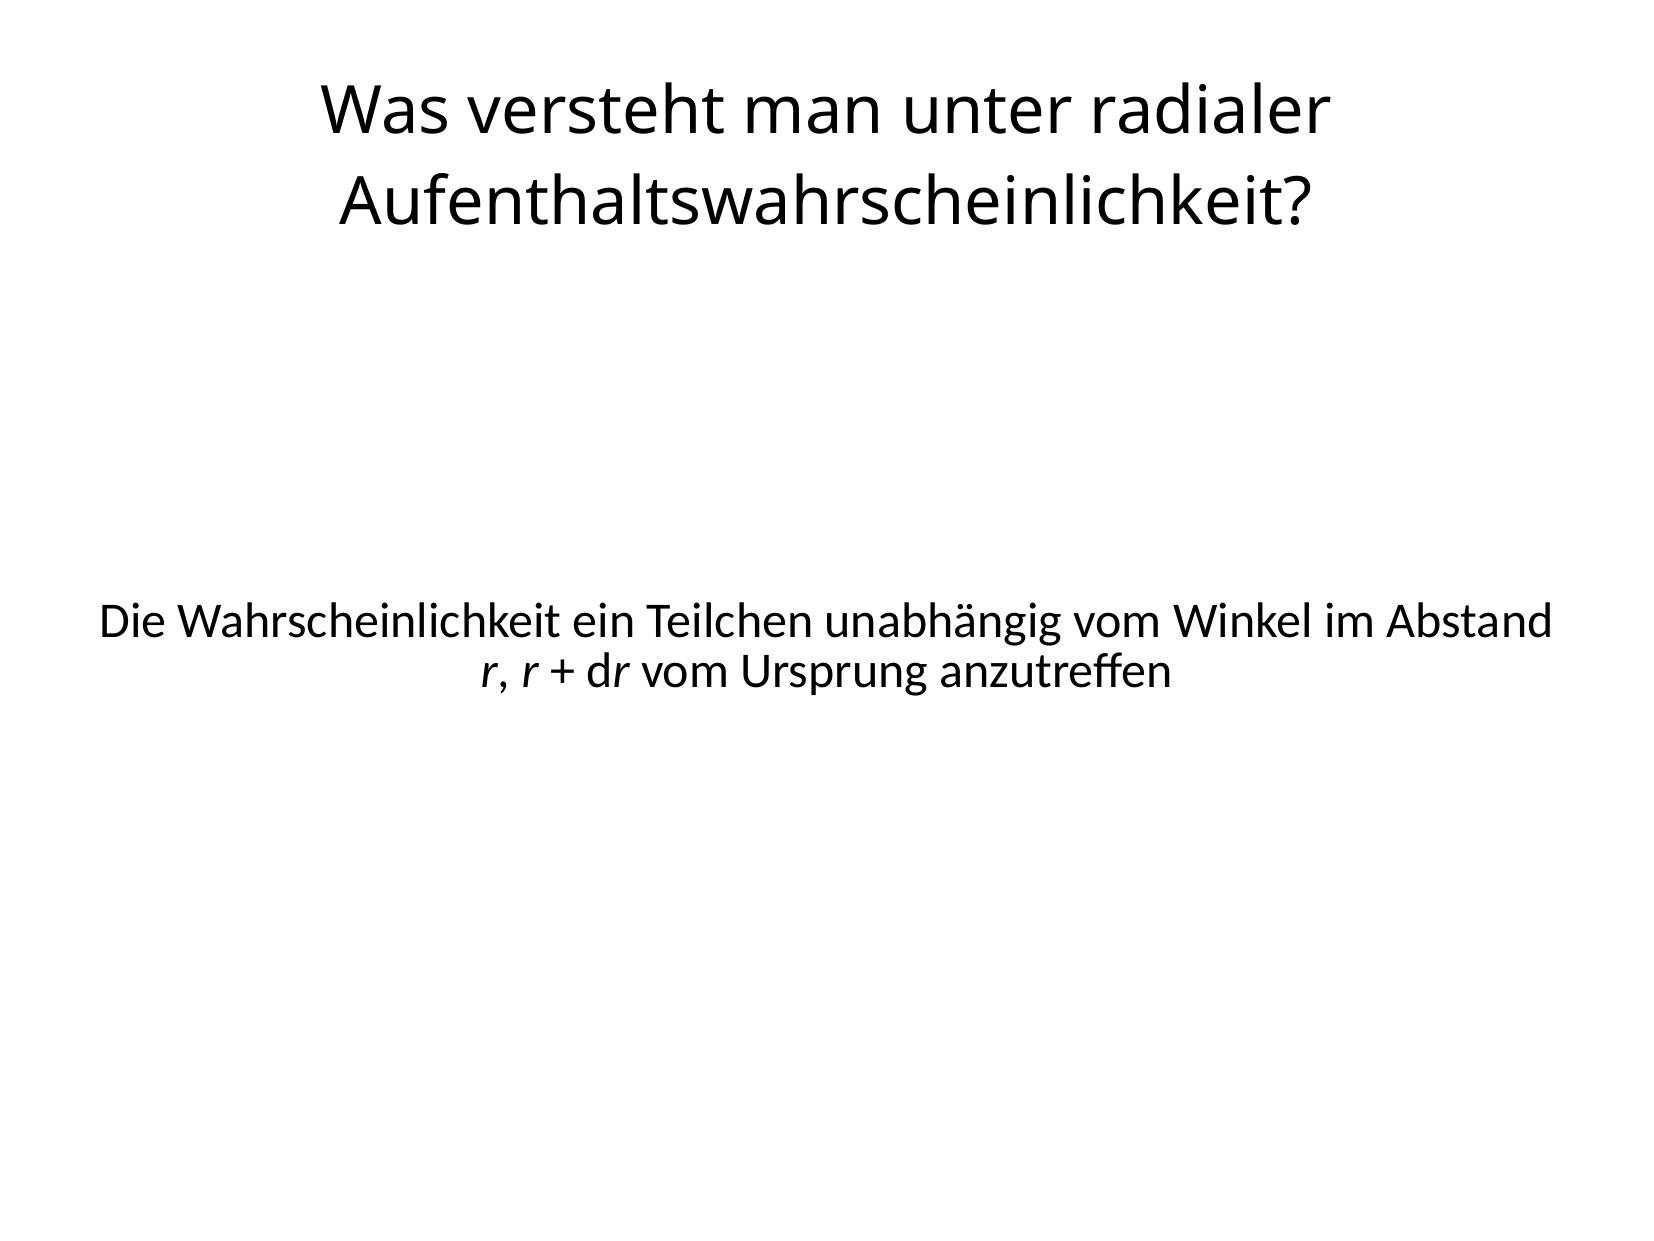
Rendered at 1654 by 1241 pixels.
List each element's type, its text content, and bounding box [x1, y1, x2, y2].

subtitle Die Wahrscheinlichkeit ein Teilchen unabhängig vom Winkel im Abstand r, r + dr vom Ursprung anzutreffen [82, 290, 1571, 1010]
title Was versteht man unter radialer Aufenthaltswahrscheinlichkeit? [82, 49, 1571, 257]
